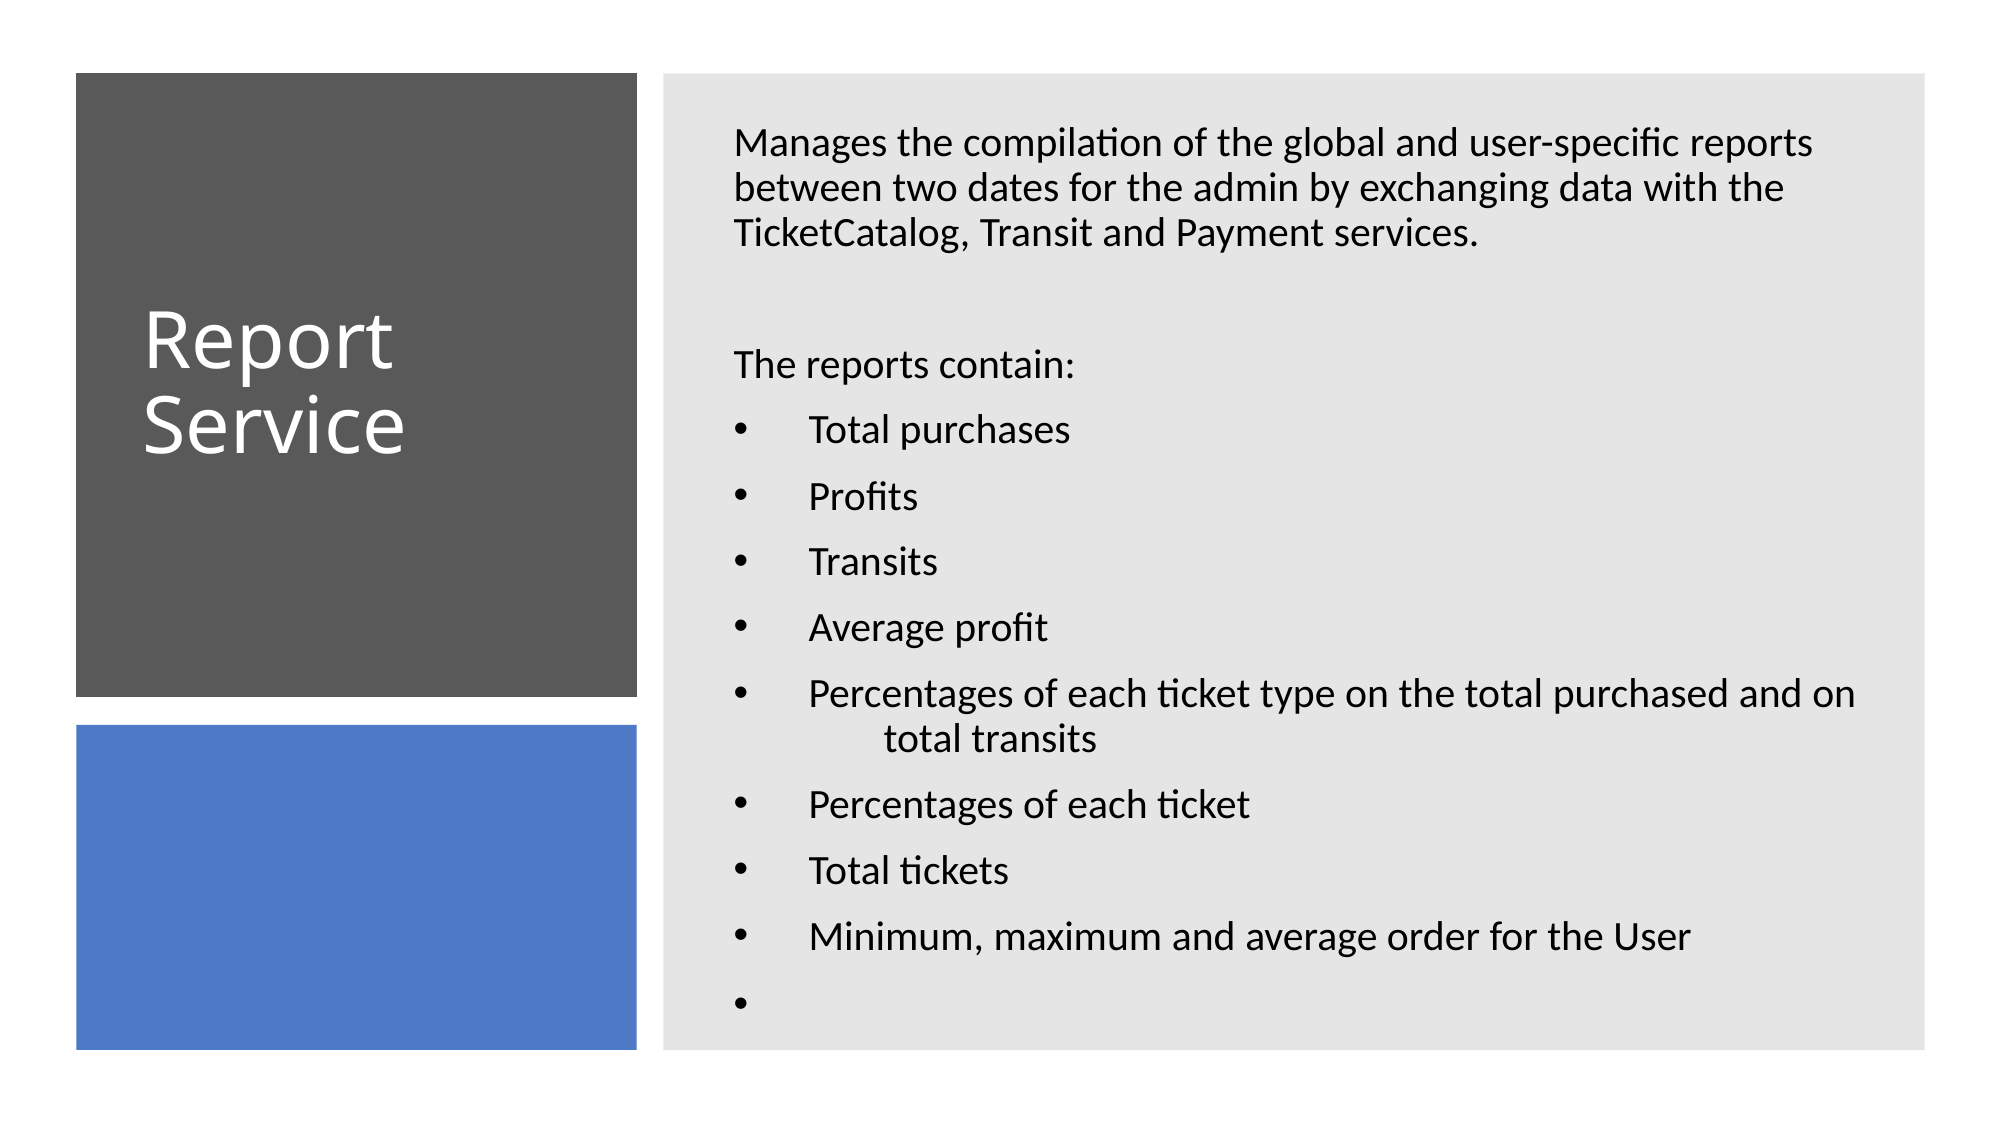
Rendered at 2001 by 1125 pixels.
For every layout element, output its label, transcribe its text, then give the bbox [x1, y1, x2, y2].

list Manages the compilation of the global and user-specific reports between two dates for the admin by exchanging data with the TicketCatalog, Transit and Payment services. The reports contain: Total purchases Profits Transits Average profit Percentages of each ticket type on the total purchased and on total transits Percentages of each ticket Total tickets Minimum, maximum and average order for the User [718, 112, 1873, 1011]
title Report Service [127, 120, 595, 652]
text_box [76, 725, 637, 1050]
text_box [76, 73, 637, 697]
text_box [663, 73, 1925, 1050]
